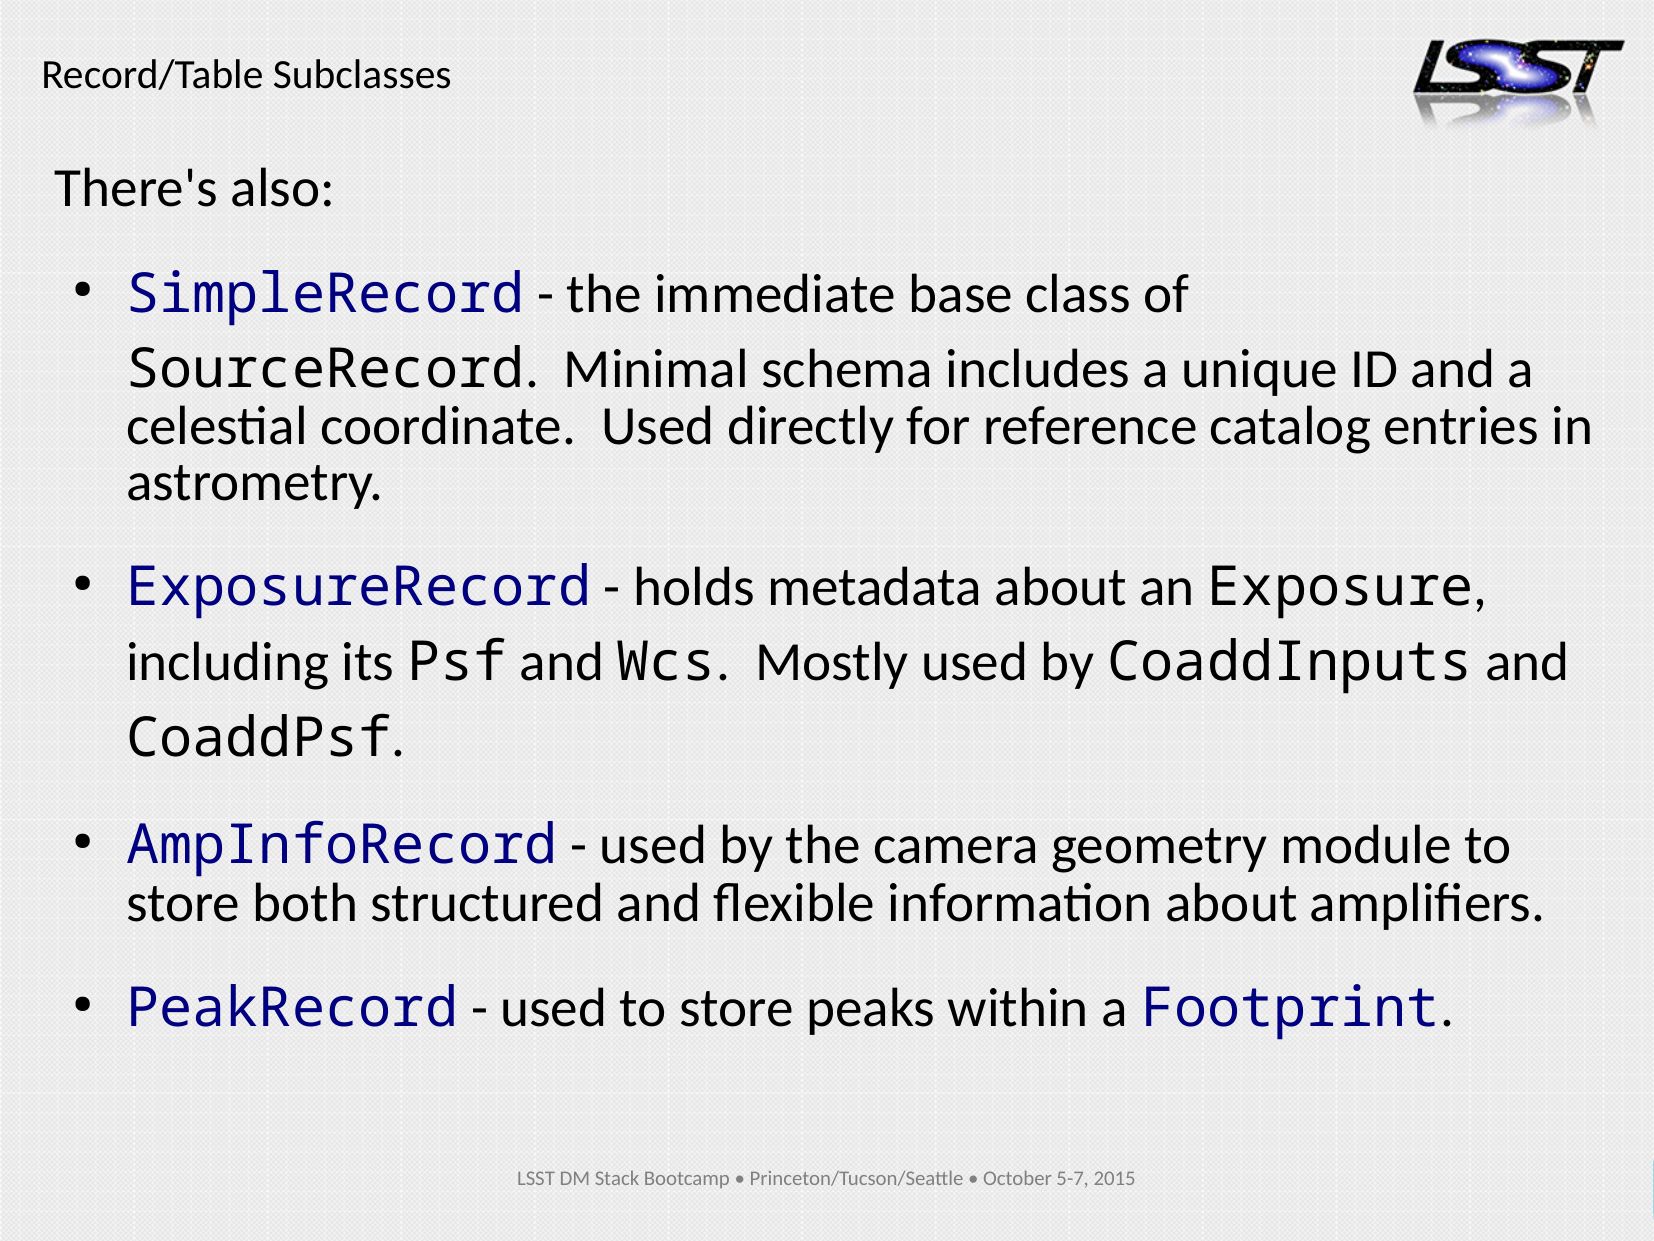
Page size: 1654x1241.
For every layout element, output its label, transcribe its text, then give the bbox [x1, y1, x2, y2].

list There's also: SimpleRecord - the immediate base class of SourceRecord. Minimal schema includes a unique ID and a celestial coordinate. Used directly for reference catalog entries in astrometry. ExposureRecord - holds metadata about an Exposure, including its Psf and Wcs. Mostly used by CoaddInputs and CoaddPsf. AmpInfoRecord - used by the camera geometry module to store both structured and flexible information about amplifiers. PeakRecord - used to store peaks within a Footprint. [55, 165, 1599, 1103]
title Record/Table Subclasses [41, 27, 1161, 129]
picture [0, 0, 1654, 1241]
